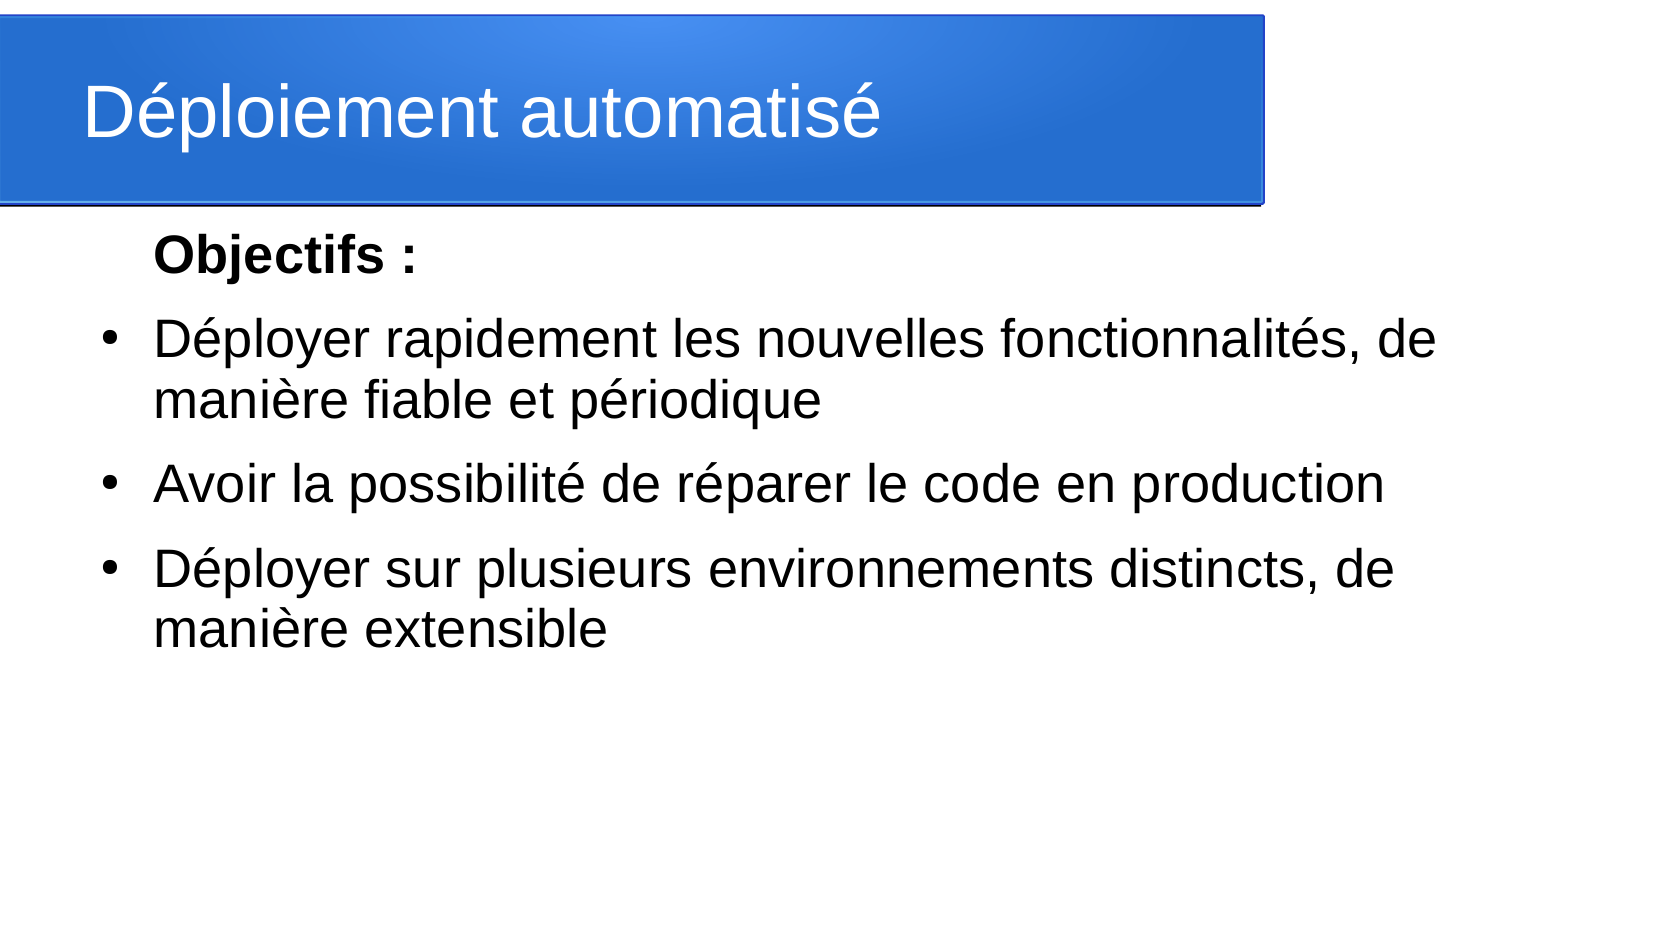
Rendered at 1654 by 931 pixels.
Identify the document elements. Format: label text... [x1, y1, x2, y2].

list Objectifs : Déployer rapidement les nouvelles fonctionnalités, de manière fiable et périodique Avoir la possibilité de réparer le code en production Déployer sur plusieurs environnements distincts, de manière extensible [82, 224, 1571, 764]
title Déploiement automatisé [82, 35, 1235, 189]
